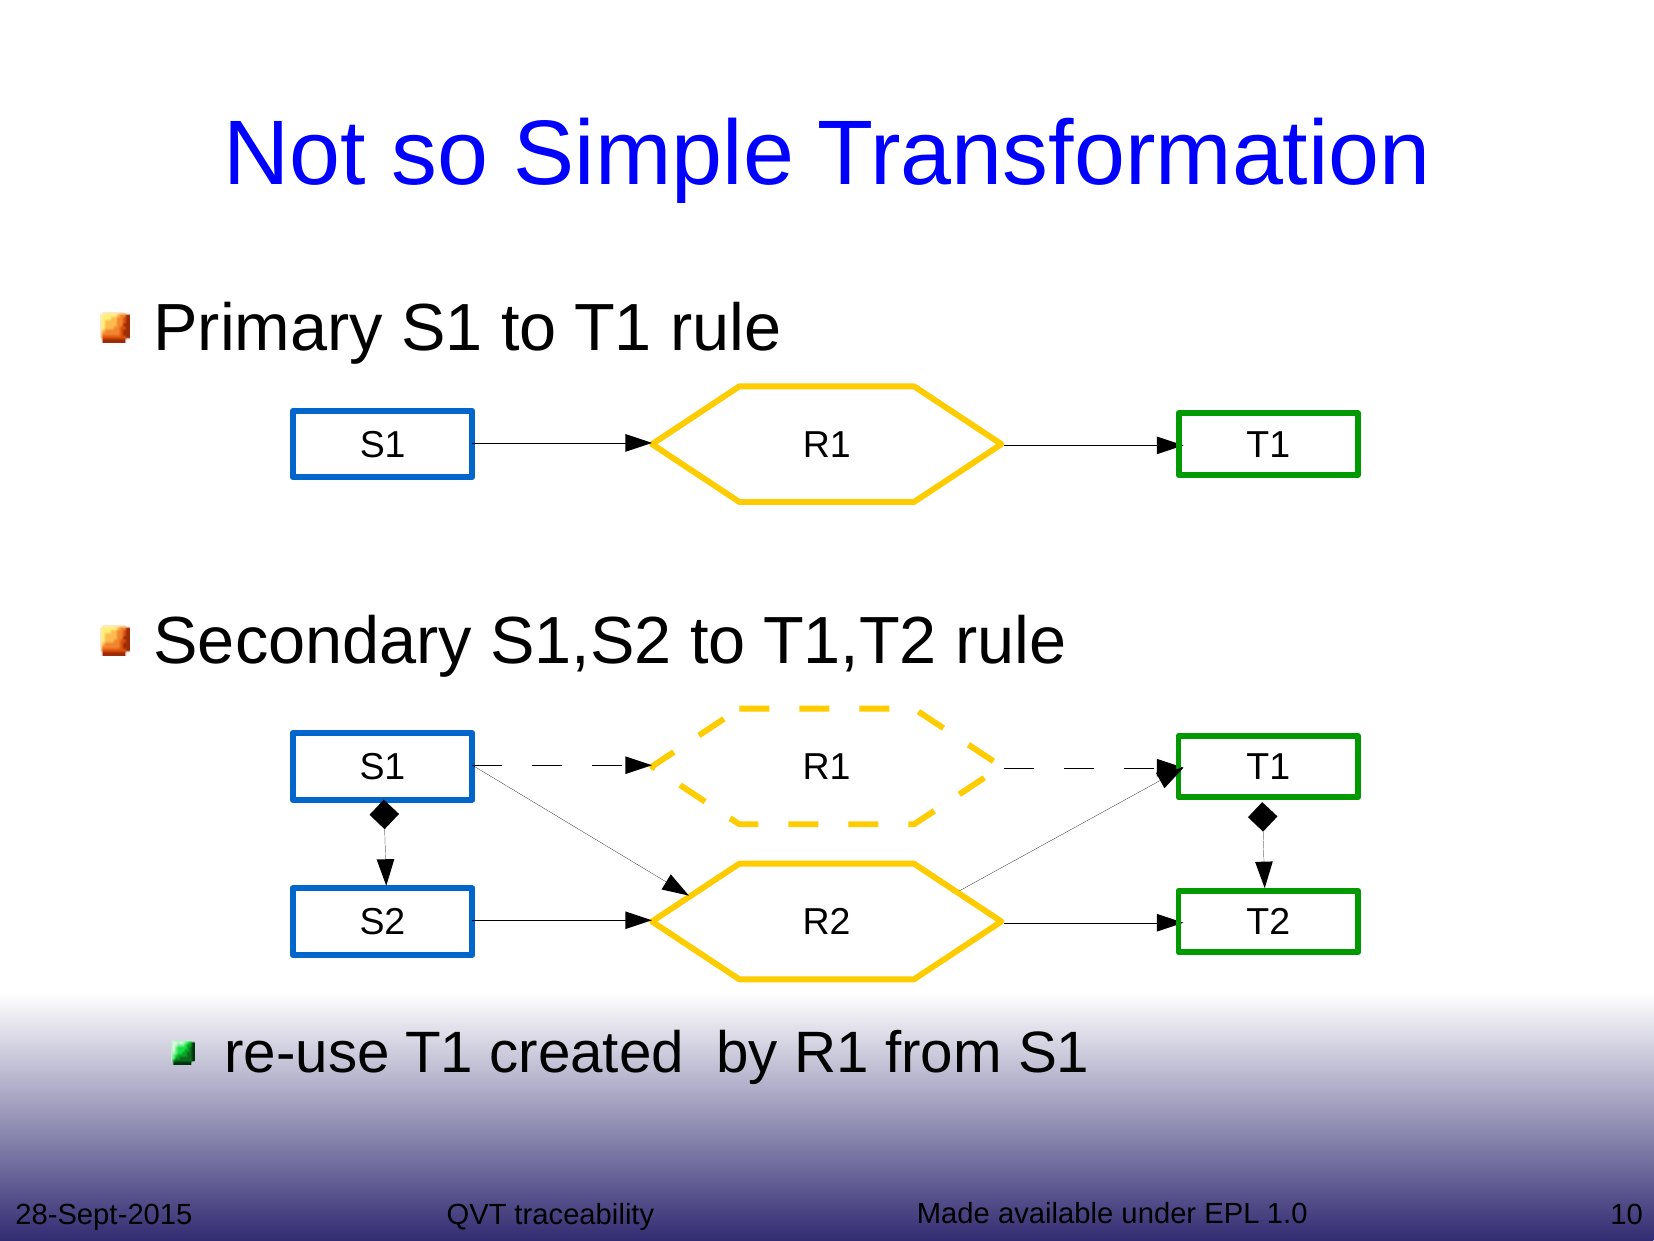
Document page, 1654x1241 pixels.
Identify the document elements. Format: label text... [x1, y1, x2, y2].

title Not so Simple Transformation [51, 49, 1605, 257]
text_box R2 [651, 863, 1002, 980]
text_box T1 [1178, 413, 1359, 475]
text_box T1 [1178, 735, 1359, 798]
text_box R1 [652, 386, 1002, 502]
text_box R1 [651, 708, 1002, 825]
text_box S2 [292, 888, 473, 955]
text_box T2 [1178, 890, 1359, 953]
list Primary S1 to T1 rule Secondary S1,S2 to T1,T2 rule re-use T1 created by R1 from S1 [82, 290, 1571, 1109]
text_box S1 [292, 733, 473, 800]
text_box S1 [292, 410, 473, 478]
